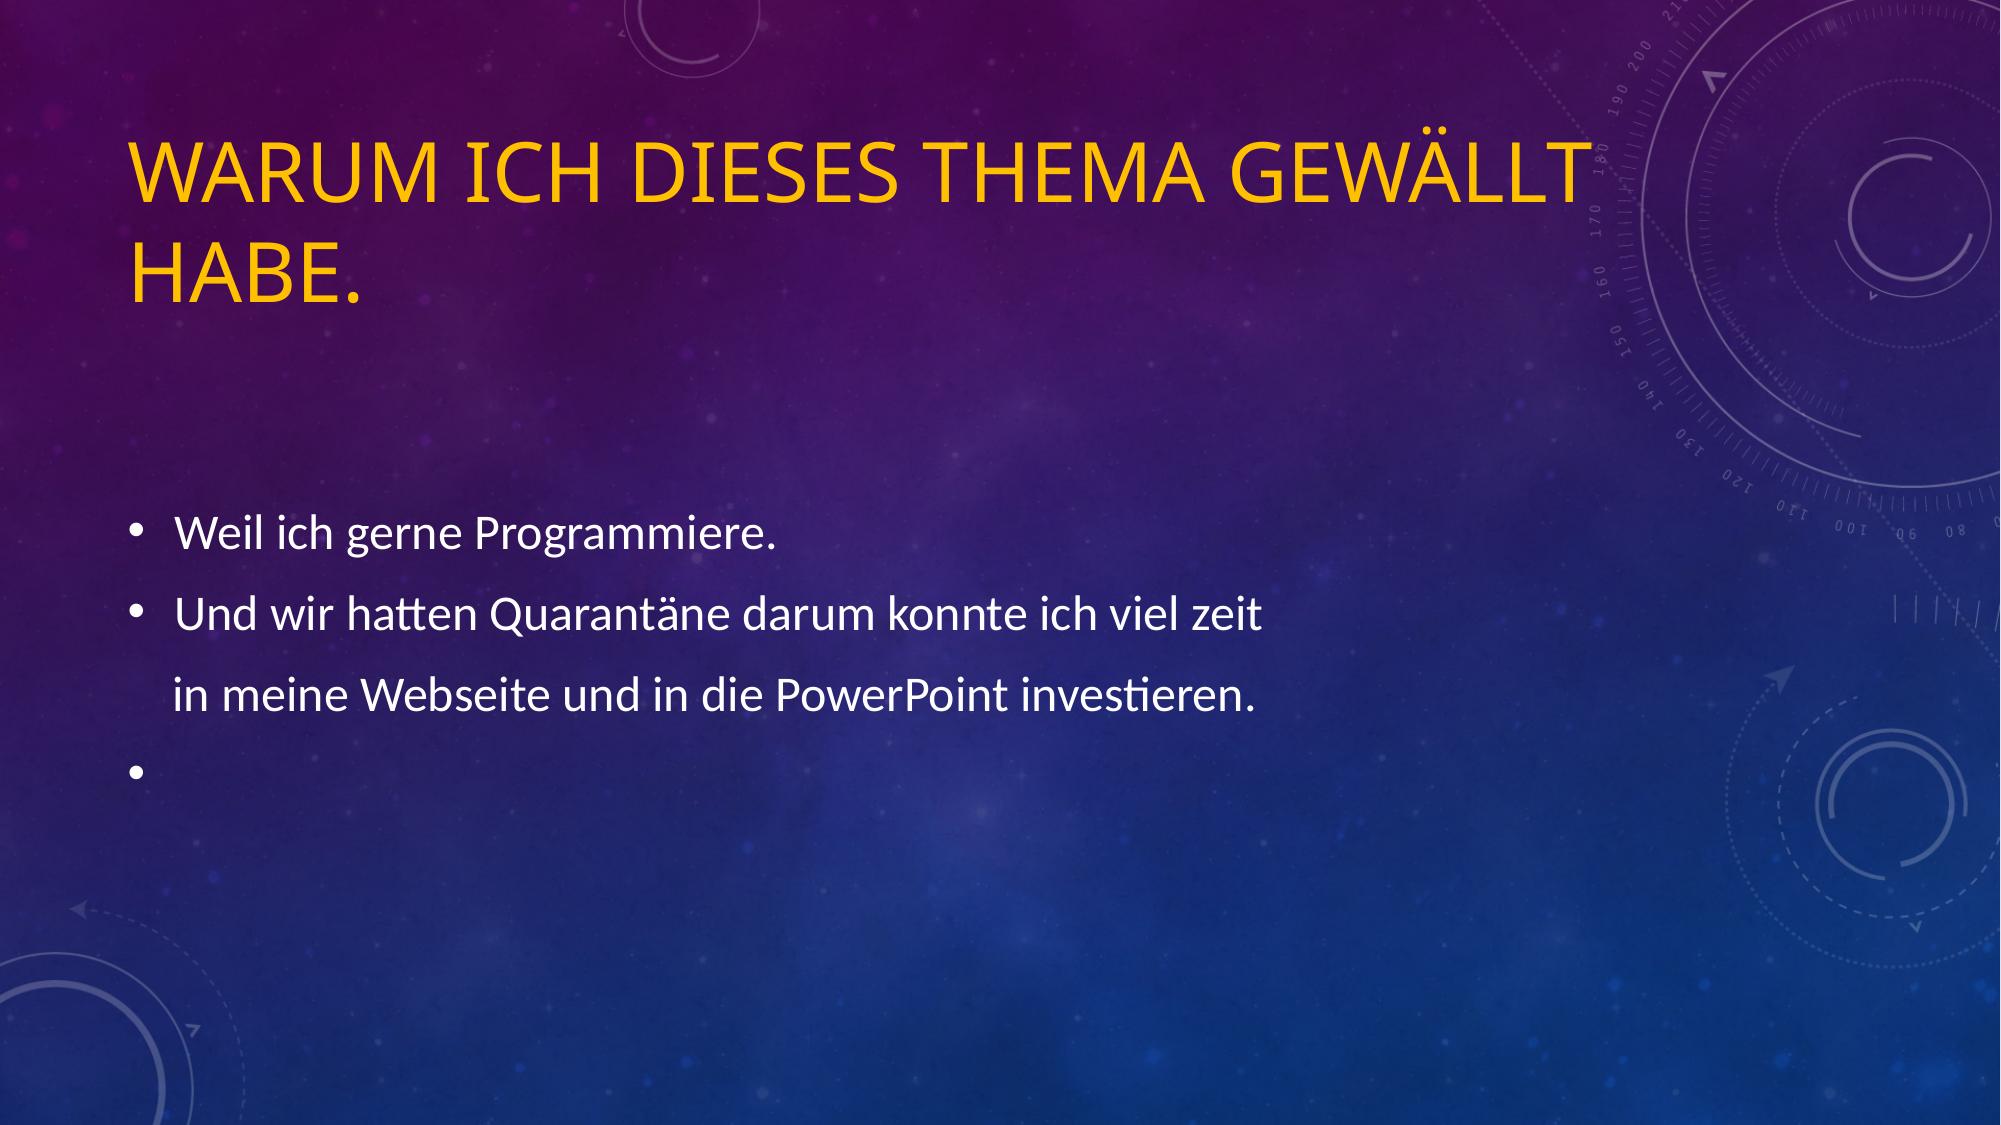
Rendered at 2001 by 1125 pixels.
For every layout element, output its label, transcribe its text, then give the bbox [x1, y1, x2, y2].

title Warum ich dieses Thema gewällt habe. [112, 99, 1775, 339]
list Weil ich gerne Programmiere. Und wir hatten Quarantäne darum konnte ich viel zeit in meine Webseite und in die PowerPoint investieren. [112, 351, 1775, 950]
